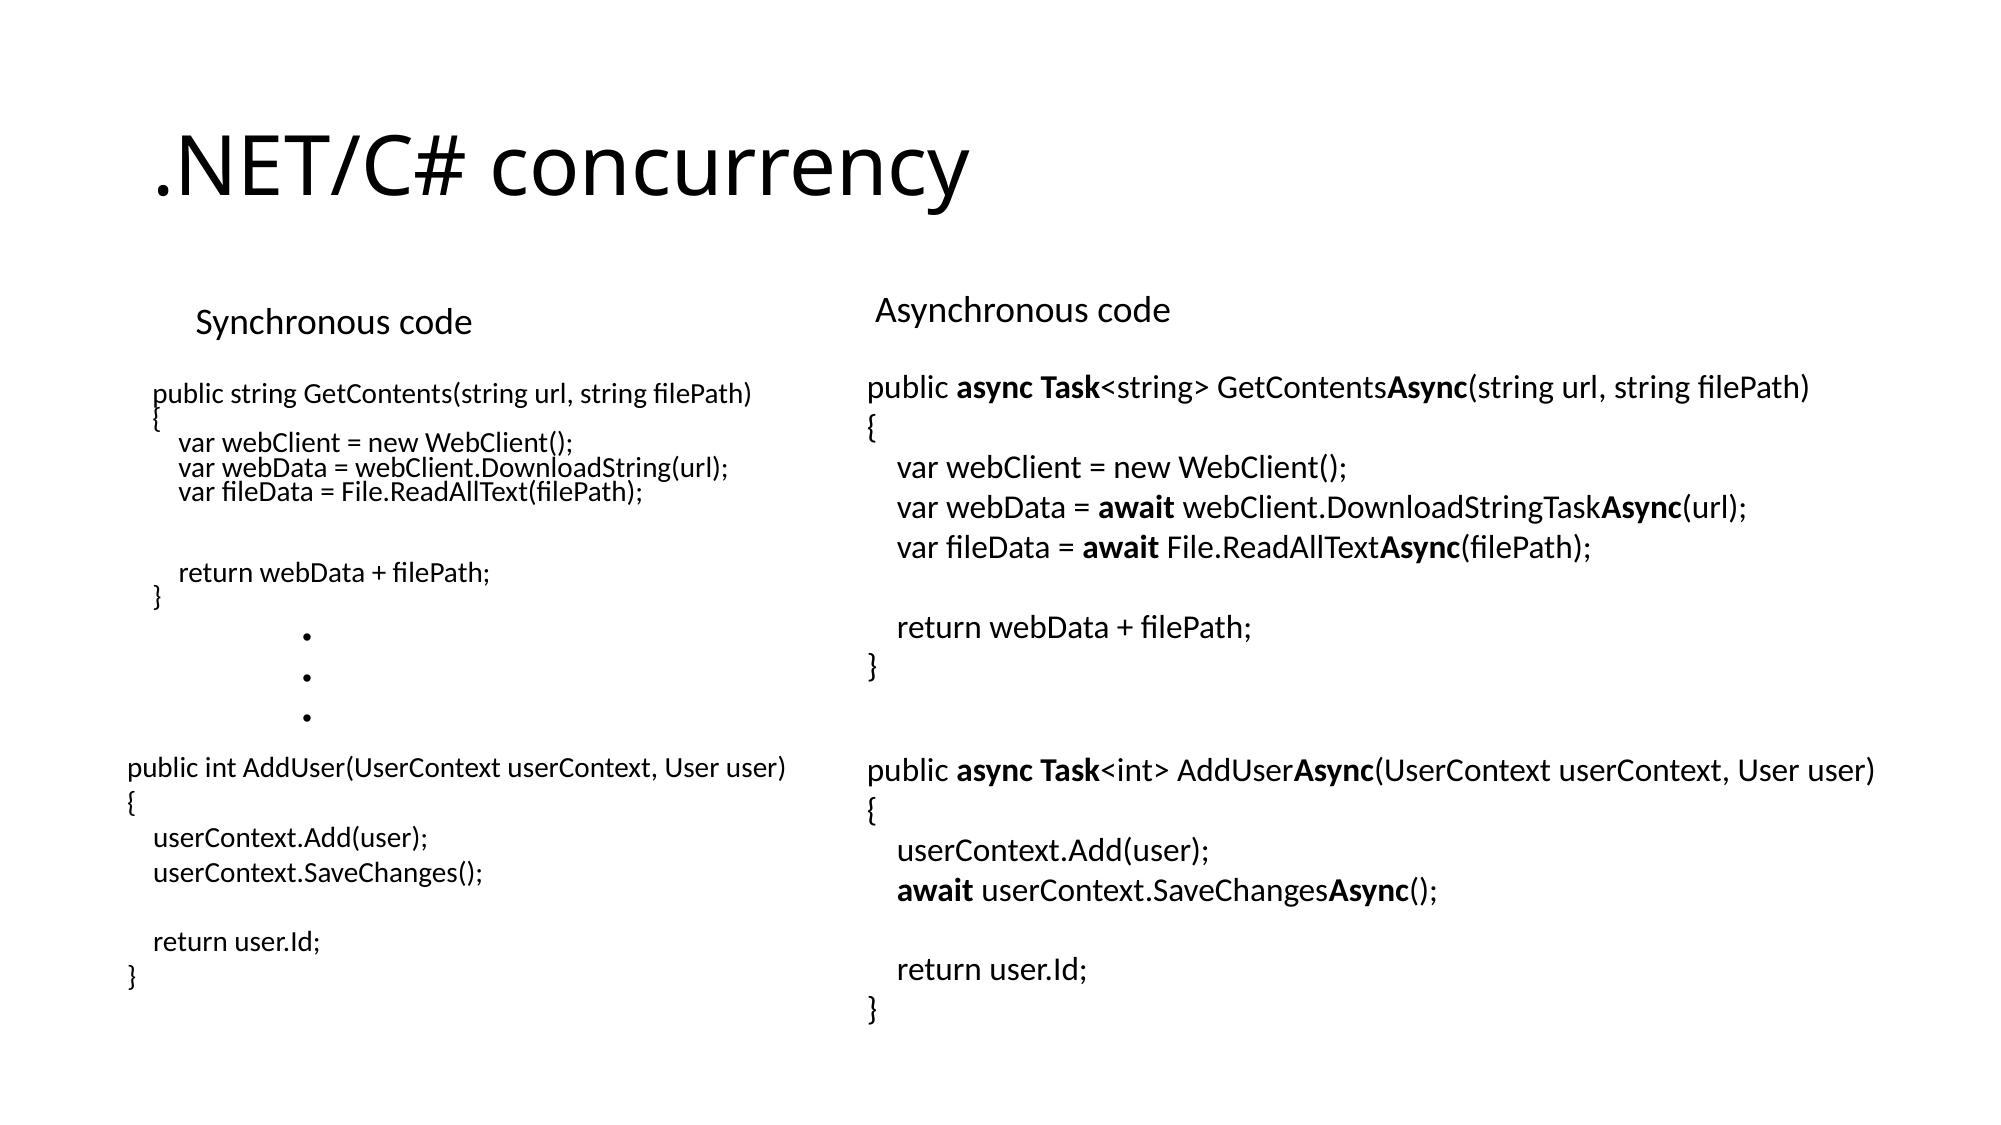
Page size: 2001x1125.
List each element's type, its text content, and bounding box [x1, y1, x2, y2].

text_box public async Task<string> GetContentsAsync(string url, string filePath) { var webClient = new WebClient(); var webData = await webClient.DownloadStringTaskAsync(url); var fileData = await File.ReadAllTextAsync(filePath); return webData + filePath; } [851, 357, 1939, 702]
text_box Asynchronous code [860, 277, 1190, 338]
title .NET/C# concurrency [137, 59, 1863, 278]
list public string GetContents(string url, string filePath) { var webClient = new WebClient(); var webData = webClient.DownloadString(url); var fileData = File.ReadAllText(filePath); return webData + filePath; } [137, 376, 833, 642]
text_box public int AddUser(UserContext userContext, User user) { userContext.Add(user); userContext.SaveChanges(); return user.Id; } [112, 740, 851, 1003]
text_box public async Task<int> AddUserAsync(UserContext userContext, User user) { userContext.Add(user); await userContext.SaveChangesAsync(); return user.Id; } [851, 740, 1899, 1039]
text_box Synchronous code [180, 289, 492, 351]
